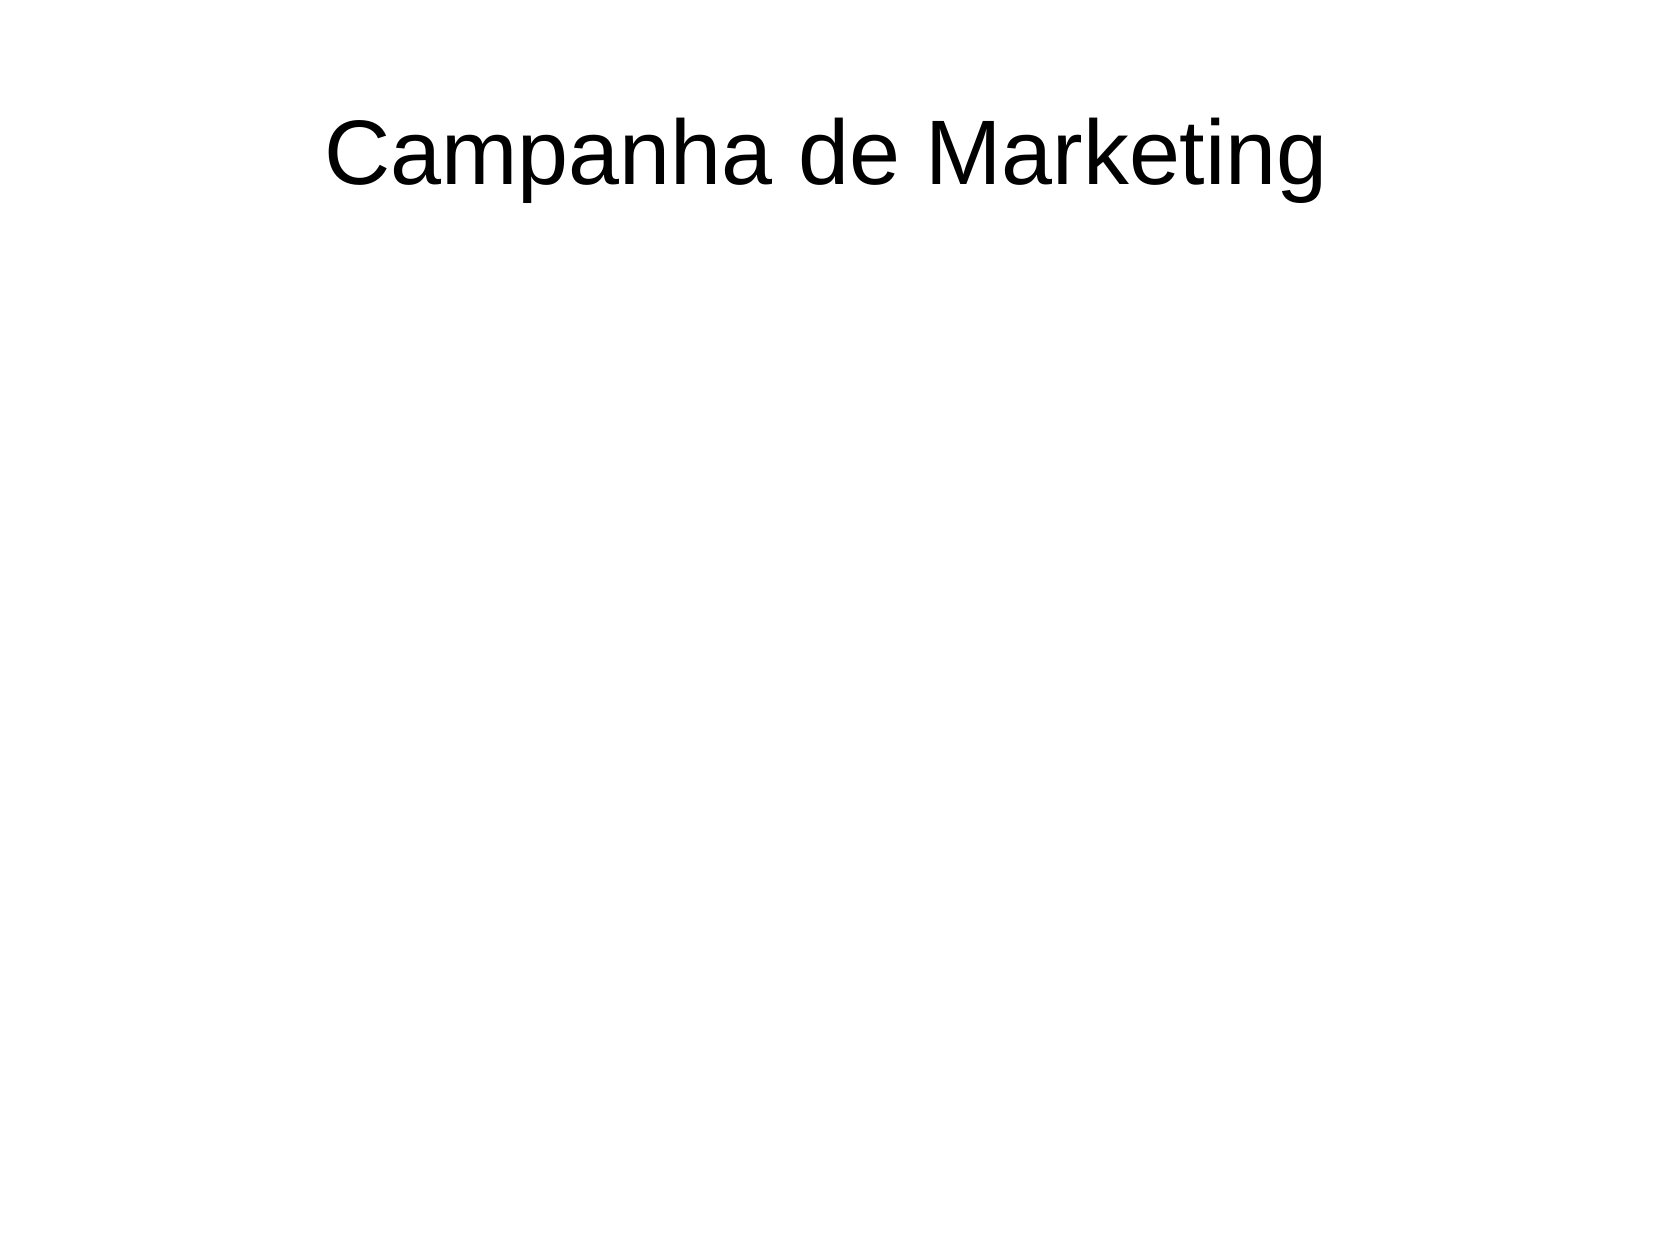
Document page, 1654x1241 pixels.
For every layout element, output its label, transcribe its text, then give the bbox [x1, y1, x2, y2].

title Campanha de Marketing [82, 56, 1571, 250]
